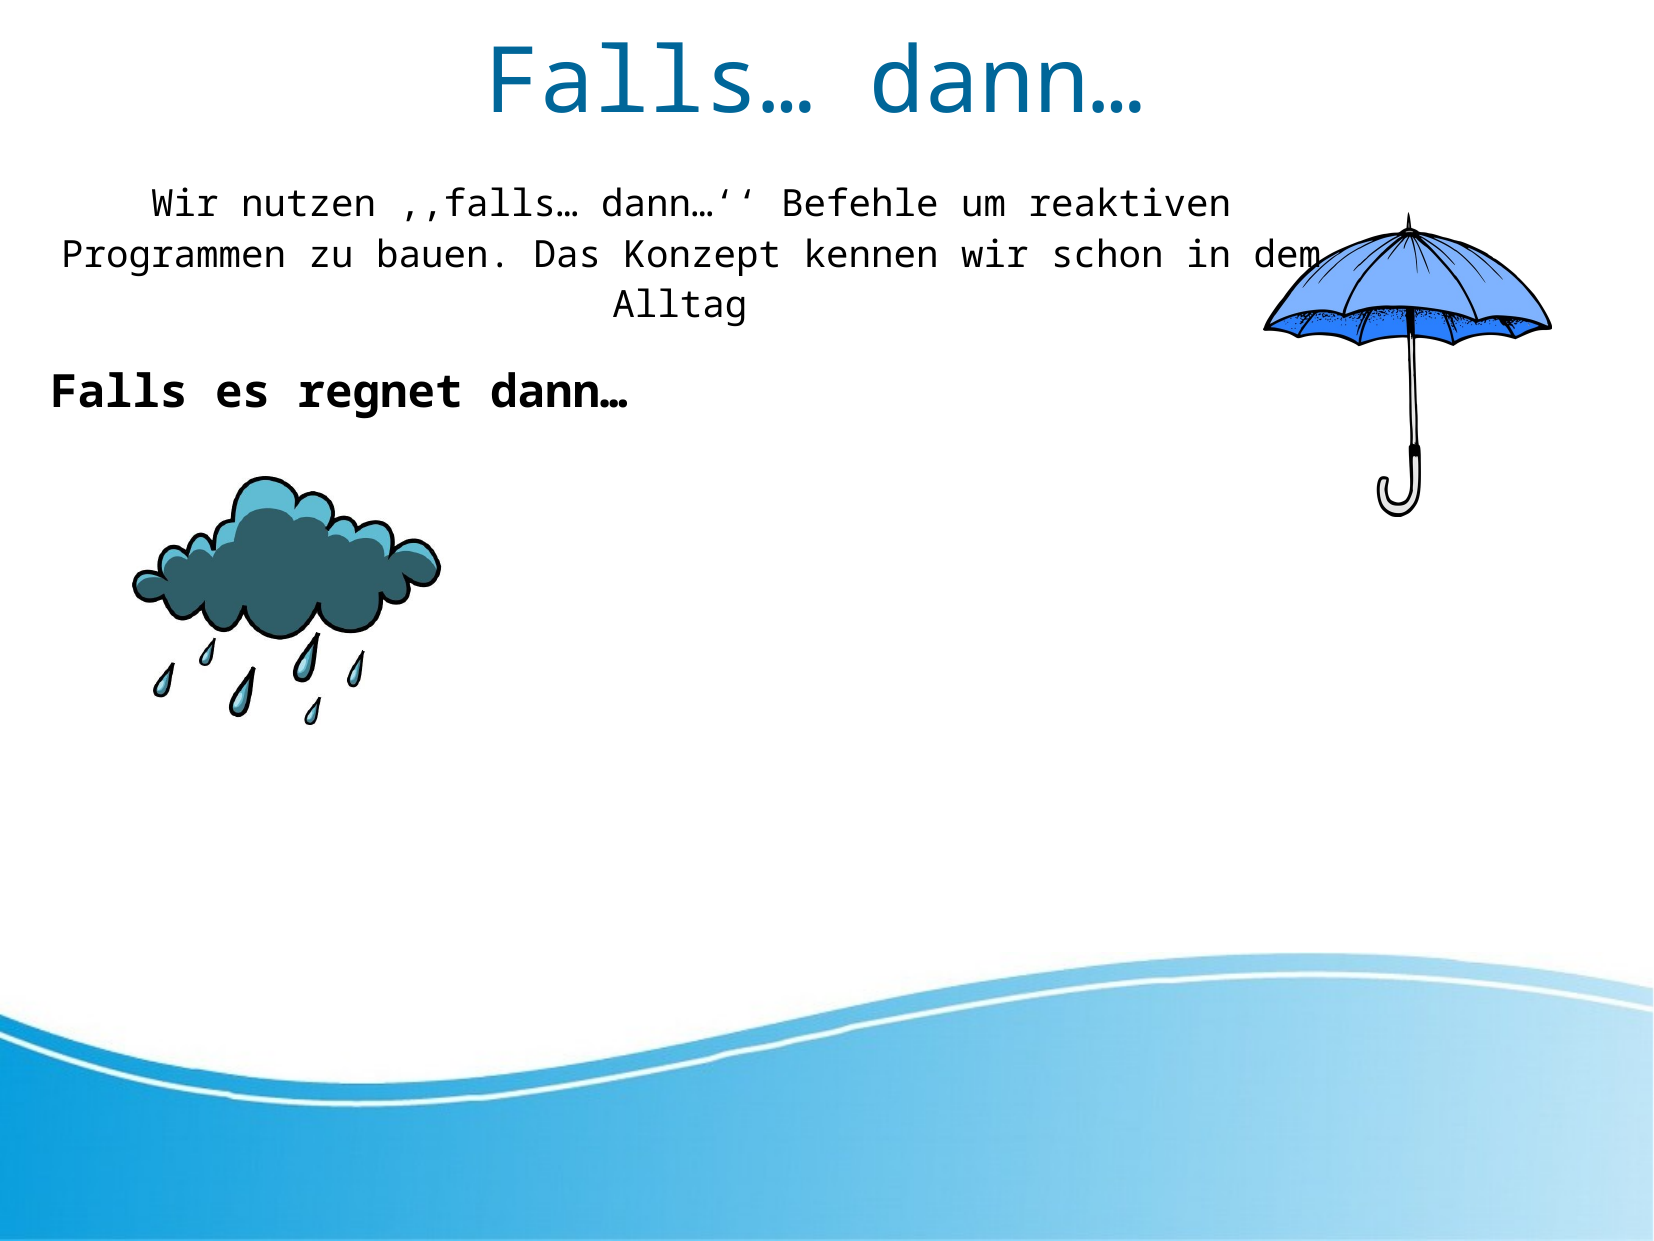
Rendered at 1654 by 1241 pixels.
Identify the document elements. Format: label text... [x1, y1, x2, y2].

picture [0, 952, 1654, 1241]
text_box Wir nutzen ,,falls… dann…‘‘ Befehle um reaktiven Programmen zu bauen. Das Konzept kennen wir schon in dem Alltag [35, 168, 1347, 284]
picture [1263, 212, 1552, 517]
picture [110, 469, 461, 733]
title Falls… dann… [70, 0, 1559, 154]
text_box Falls es regnet dann… [35, 351, 1418, 528]
